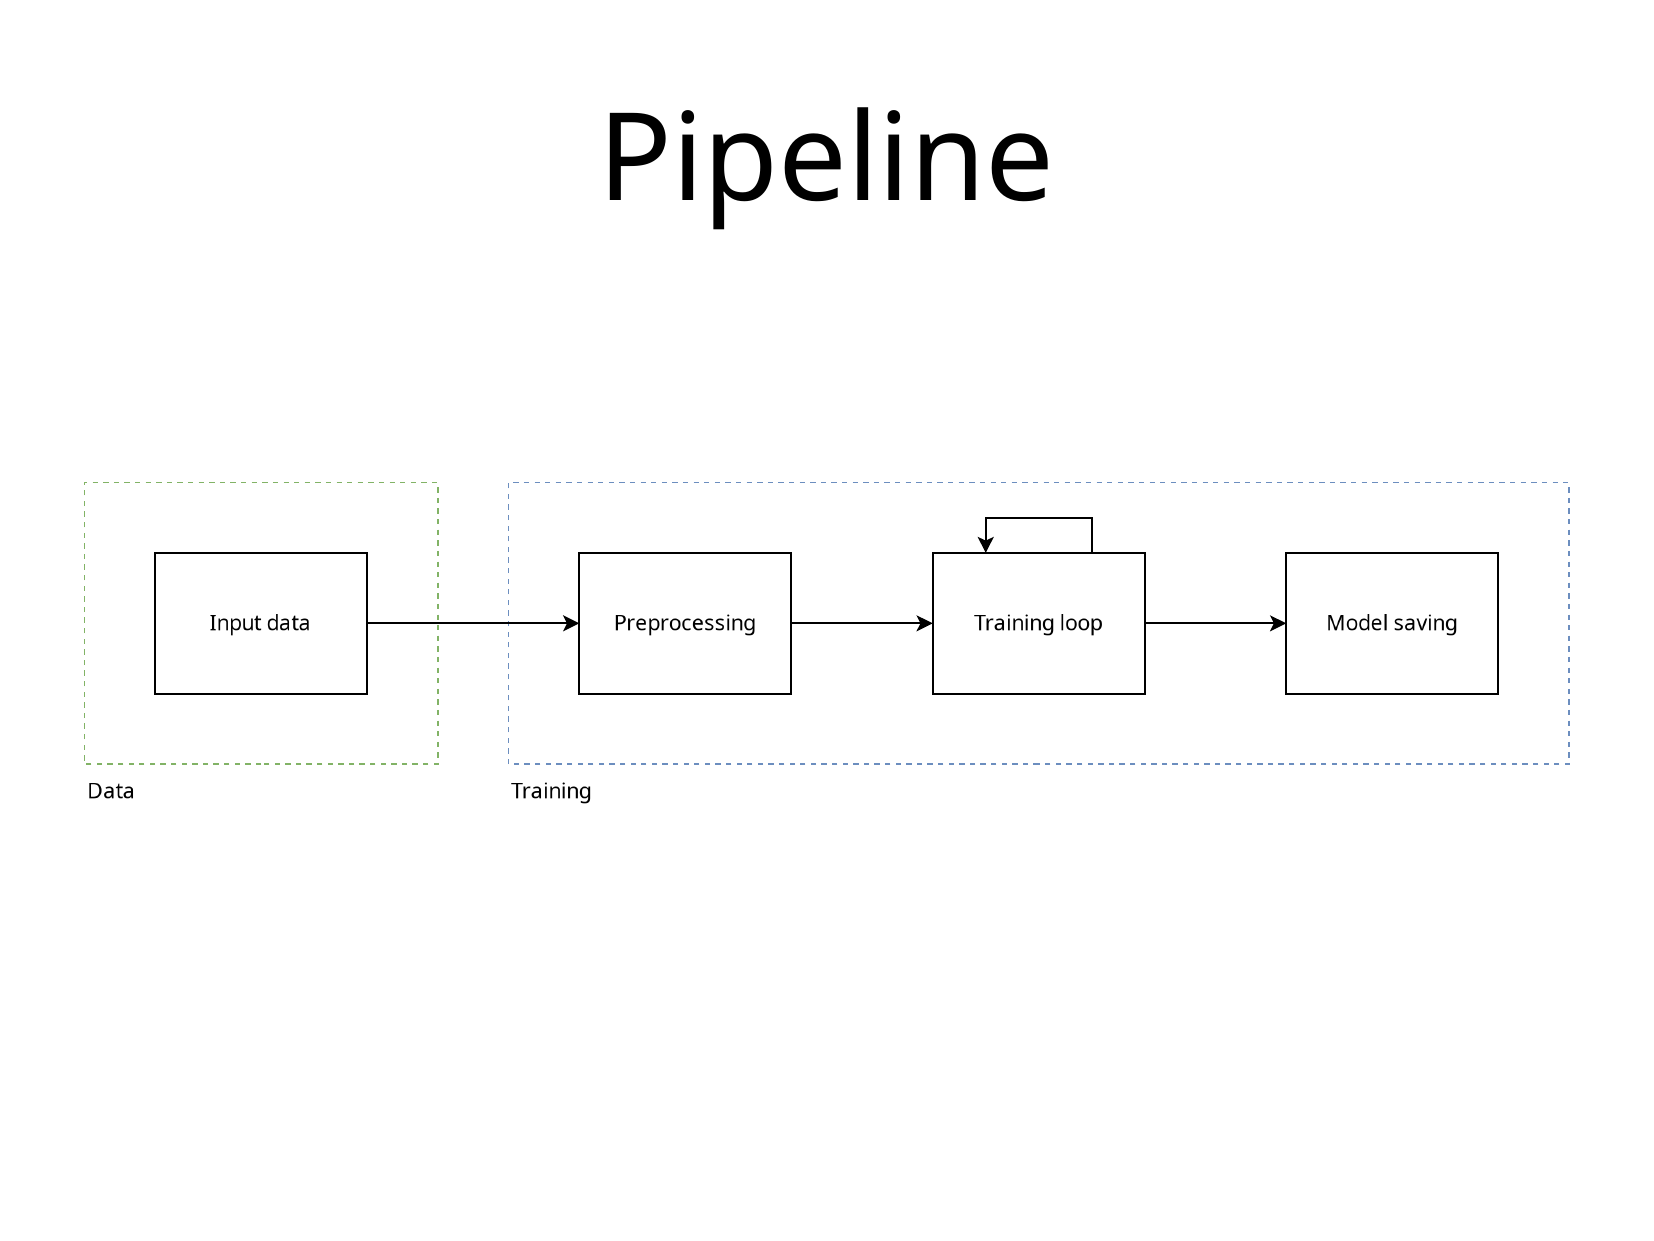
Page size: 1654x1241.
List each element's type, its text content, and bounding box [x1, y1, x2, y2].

title Pipeline [82, 49, 1571, 257]
picture [82, 480, 1571, 819]
